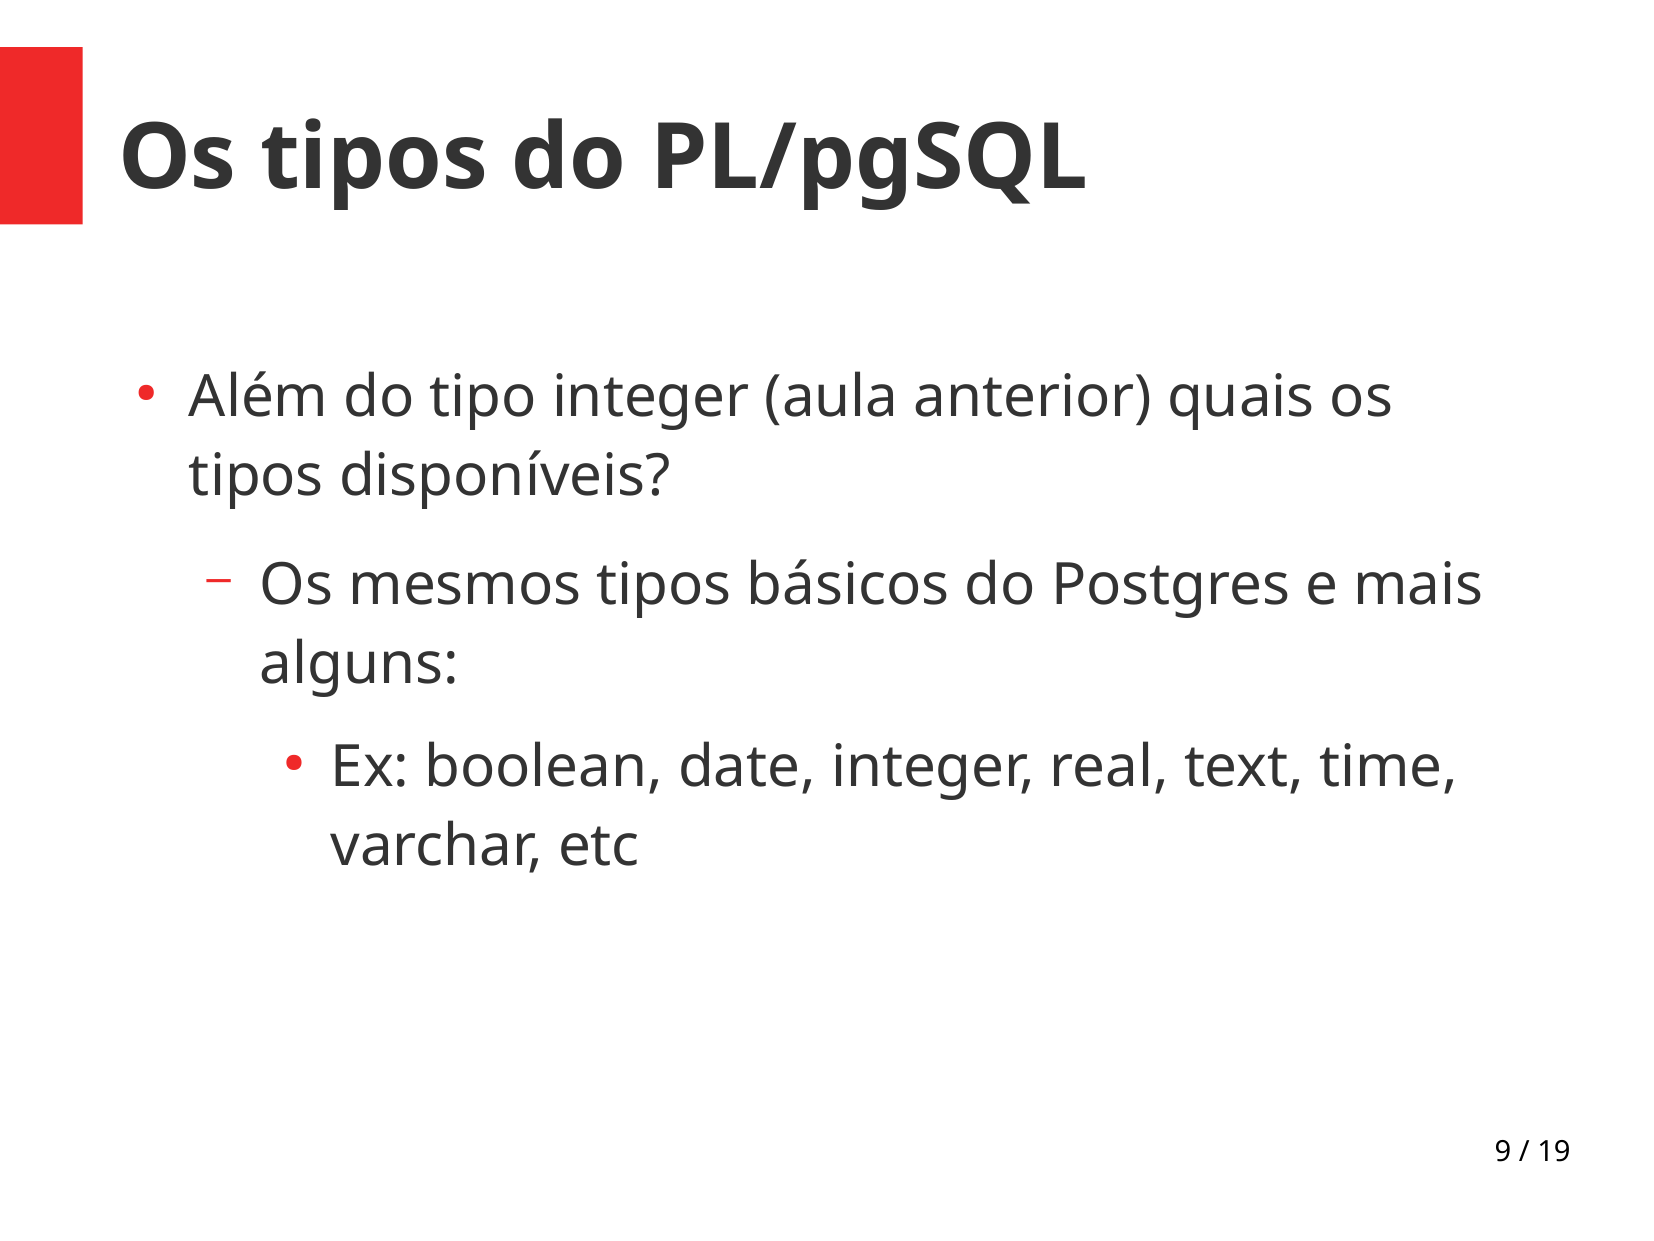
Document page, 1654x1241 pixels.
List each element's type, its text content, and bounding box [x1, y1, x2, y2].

list Além do tipo integer (aula anterior) quais os tipos disponíveis? Os mesmos tipos básicos do Postgres e mais alguns: Ex: boolean, date, integer, real, text, time, varchar, etc [118, 354, 1536, 1074]
title Os tipos do PL/pgSQL [118, 49, 1571, 257]
